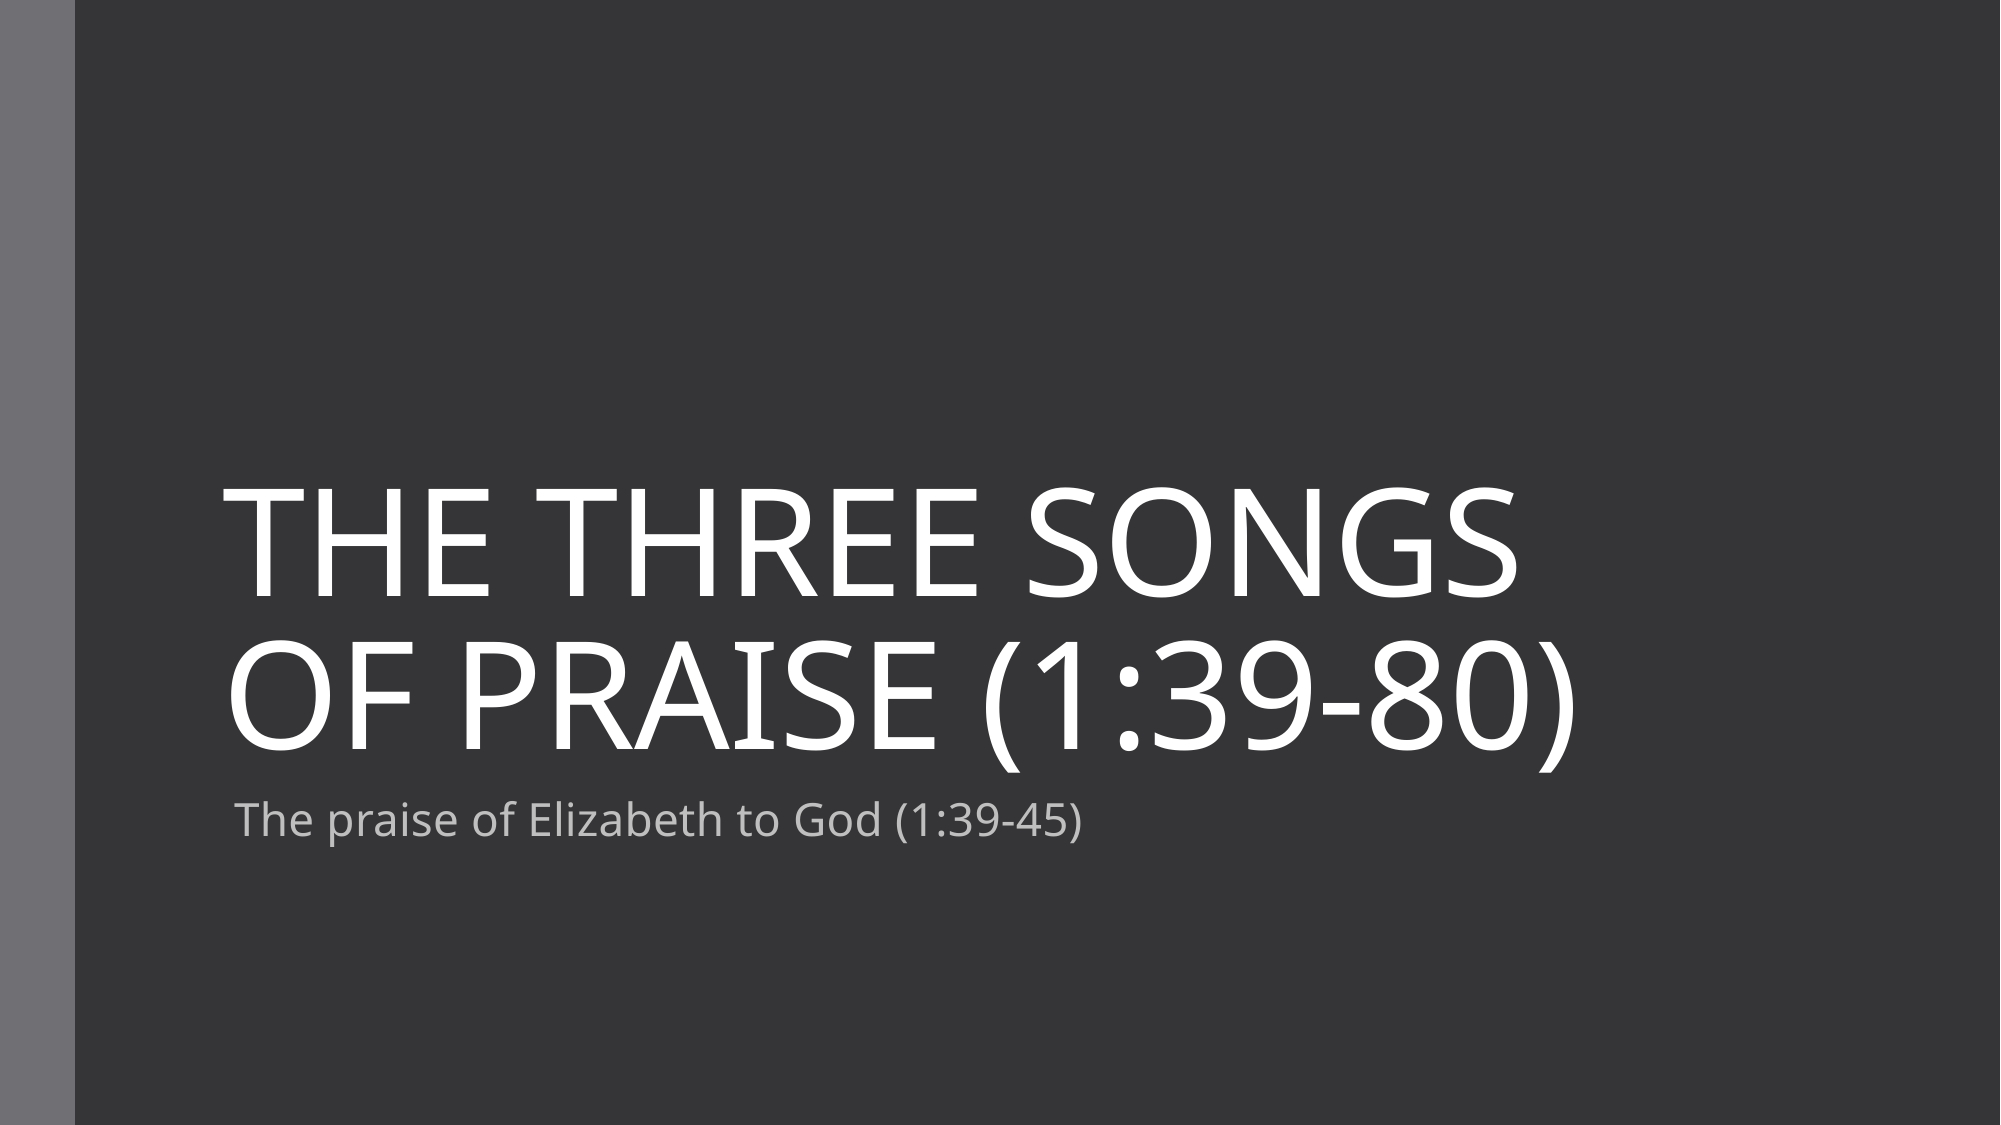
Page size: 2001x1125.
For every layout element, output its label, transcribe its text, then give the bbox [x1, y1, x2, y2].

subtitle The praise of Elizabeth to God (1:39-45) [206, 787, 1752, 1066]
title THE THREE SONGS OF PRAISE (1:39-80) [206, 124, 1752, 787]
